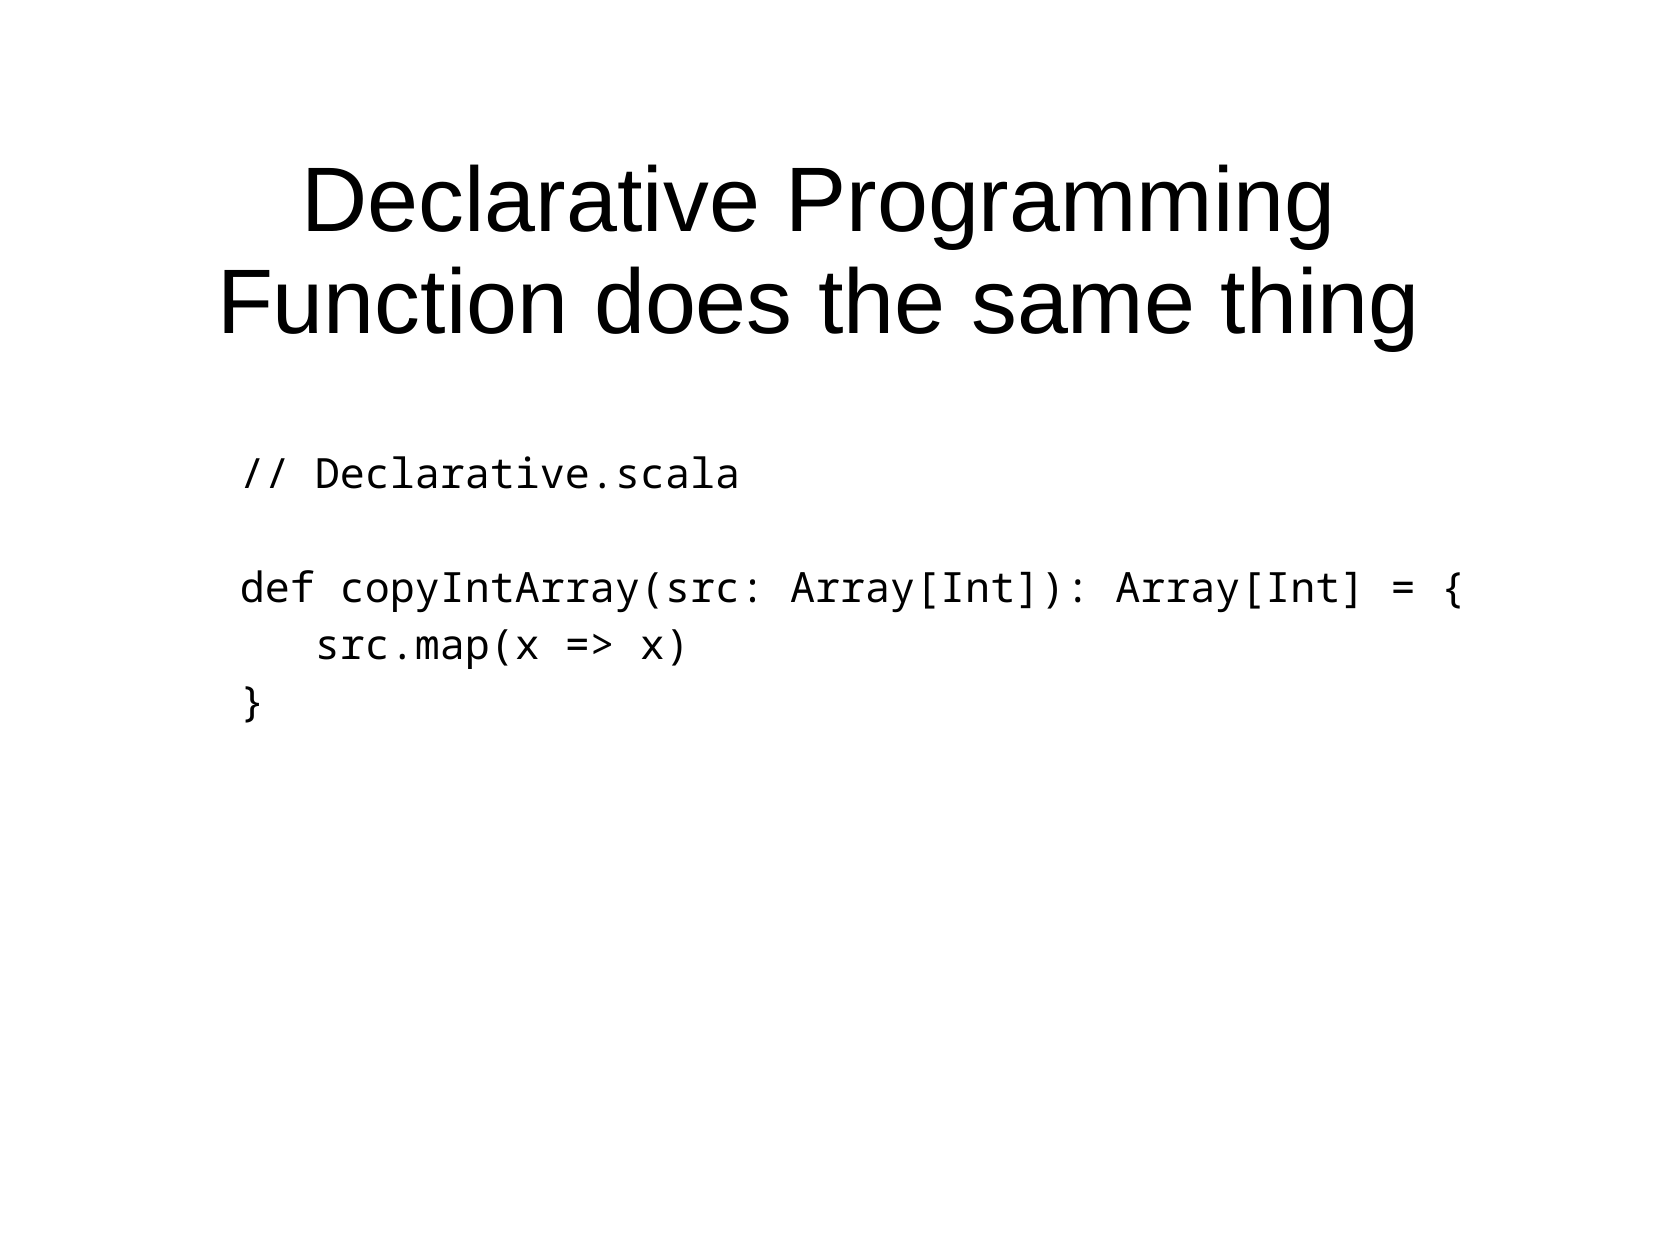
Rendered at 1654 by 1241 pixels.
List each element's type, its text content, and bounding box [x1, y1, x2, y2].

title Declarative Programming Function does the same thing [75, 146, 1564, 355]
text_box // Declarative.scala def copyIntArray(src: Array[Int]): Array[Int] = { src.map(x => x) } [225, 436, 1516, 743]
